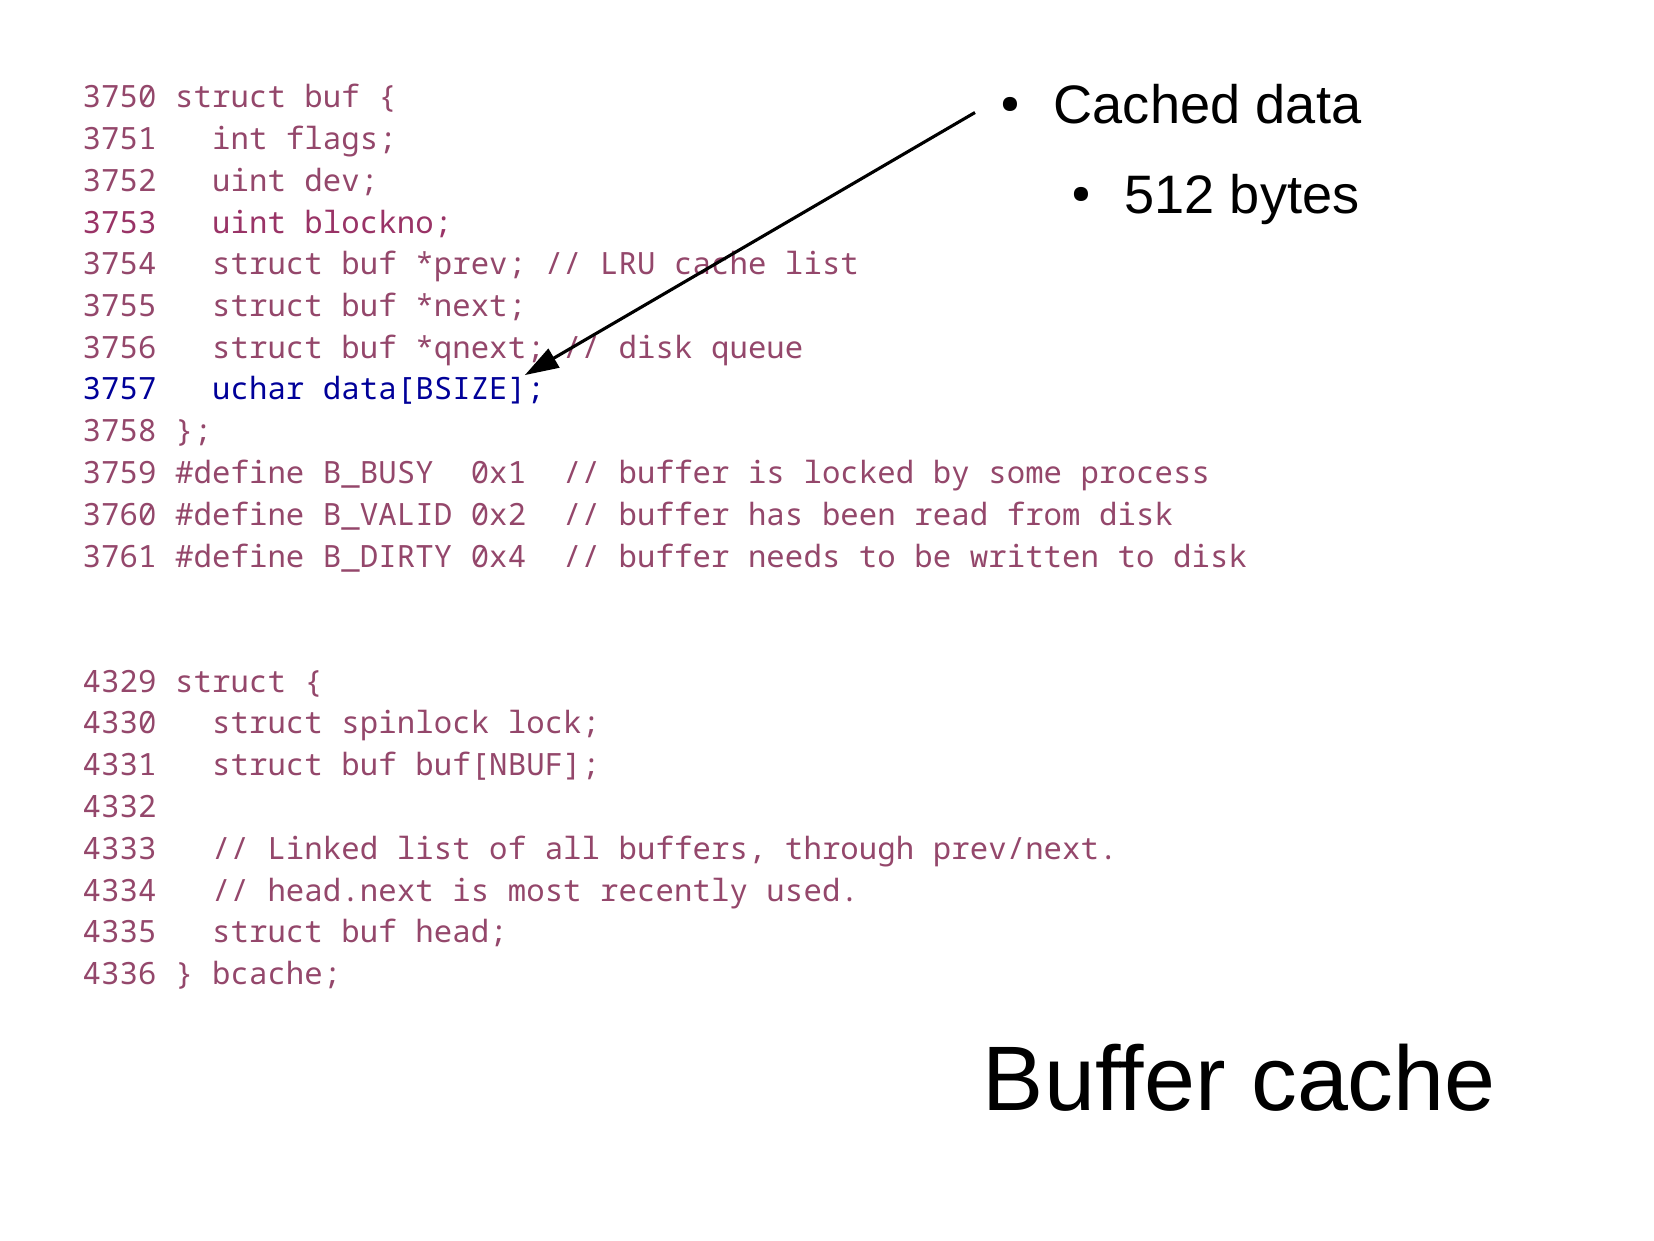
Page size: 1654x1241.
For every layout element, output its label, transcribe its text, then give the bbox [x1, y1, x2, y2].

list Cached data 512 bytes [982, 75, 1613, 413]
title Buffer cache [904, 975, 1576, 1183]
list 3750 struct buf { 3751 int flags; 3752 uint dev; 3753 uint blockno; 3754 struct buf *prev; // LRU cache list 3755 struct buf *next; 3756 struct buf *qnext; // disk queue 3757 uchar data[BSIZE]; 3758 }; 3759 #define B_BUSY 0x1 // buffer is locked by some process 3760 #define B_VALID 0x2 // buffer has been read from disk 3761 #define B_DIRTY 0x4 // buffer needs to be written to disk 4329 struct { 4330 struct spinlock lock; 4331 struct buf buf[NBUF]; 4332 4333 // Linked list of all buffers, through prev/next. 4334 // head.next is most recently used. 4335 struct buf head; 4336 } bcache; [82, 75, 1571, 1010]
